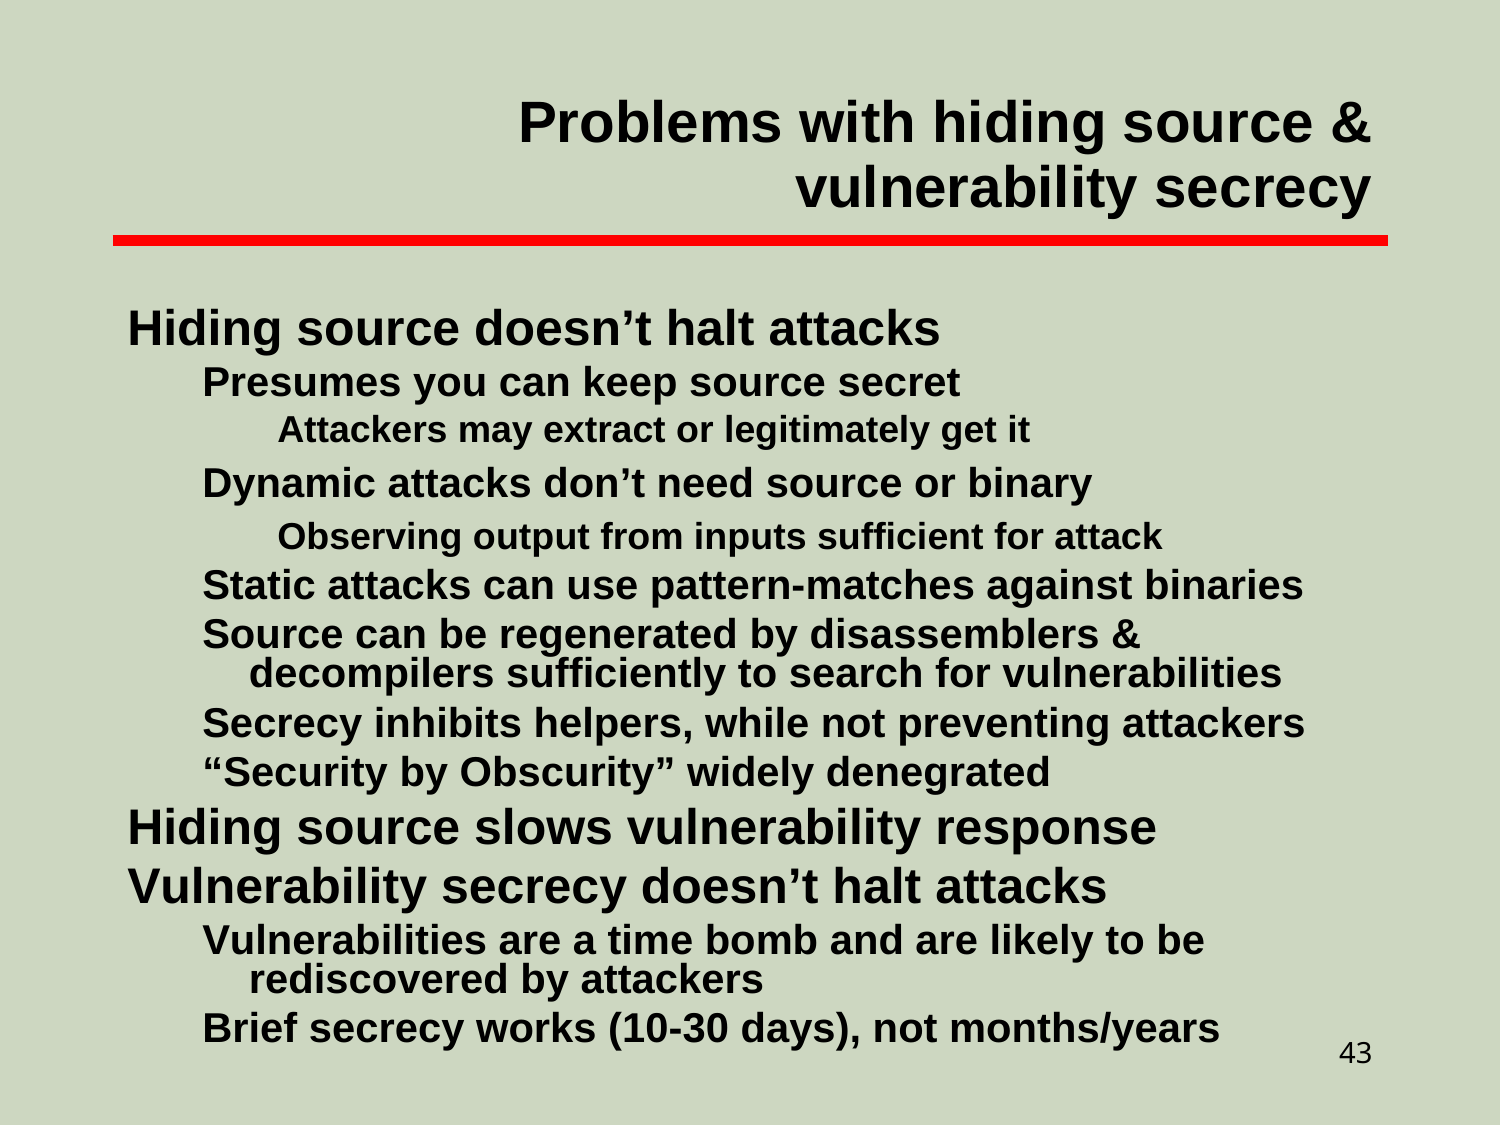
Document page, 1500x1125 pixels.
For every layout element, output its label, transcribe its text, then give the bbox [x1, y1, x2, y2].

title Problems with hiding source & vulnerability secrecy [337, 72, 1388, 238]
list Hiding source doesn’t halt attacks Presumes you can keep source secret Attackers may extract or legitimately get it Dynamic attacks don’t need source or binary Observing output from inputs sufficient for attack Static attacks can use pattern-matches against binaries Source can be regenerated by disassemblers & decompilers sufficiently to search for vulnerabilities Secrecy inhibits helpers, while not preventing attackers “Security by Obscurity” widely denegrated Hiding source slows vulnerability response Vulnerability secrecy doesn’t halt attacks Vulnerabilities are a time bomb and are likely to be rediscovered by attackers Brief secrecy works (10-30 days), not months/years [112, 299, 1388, 1125]
